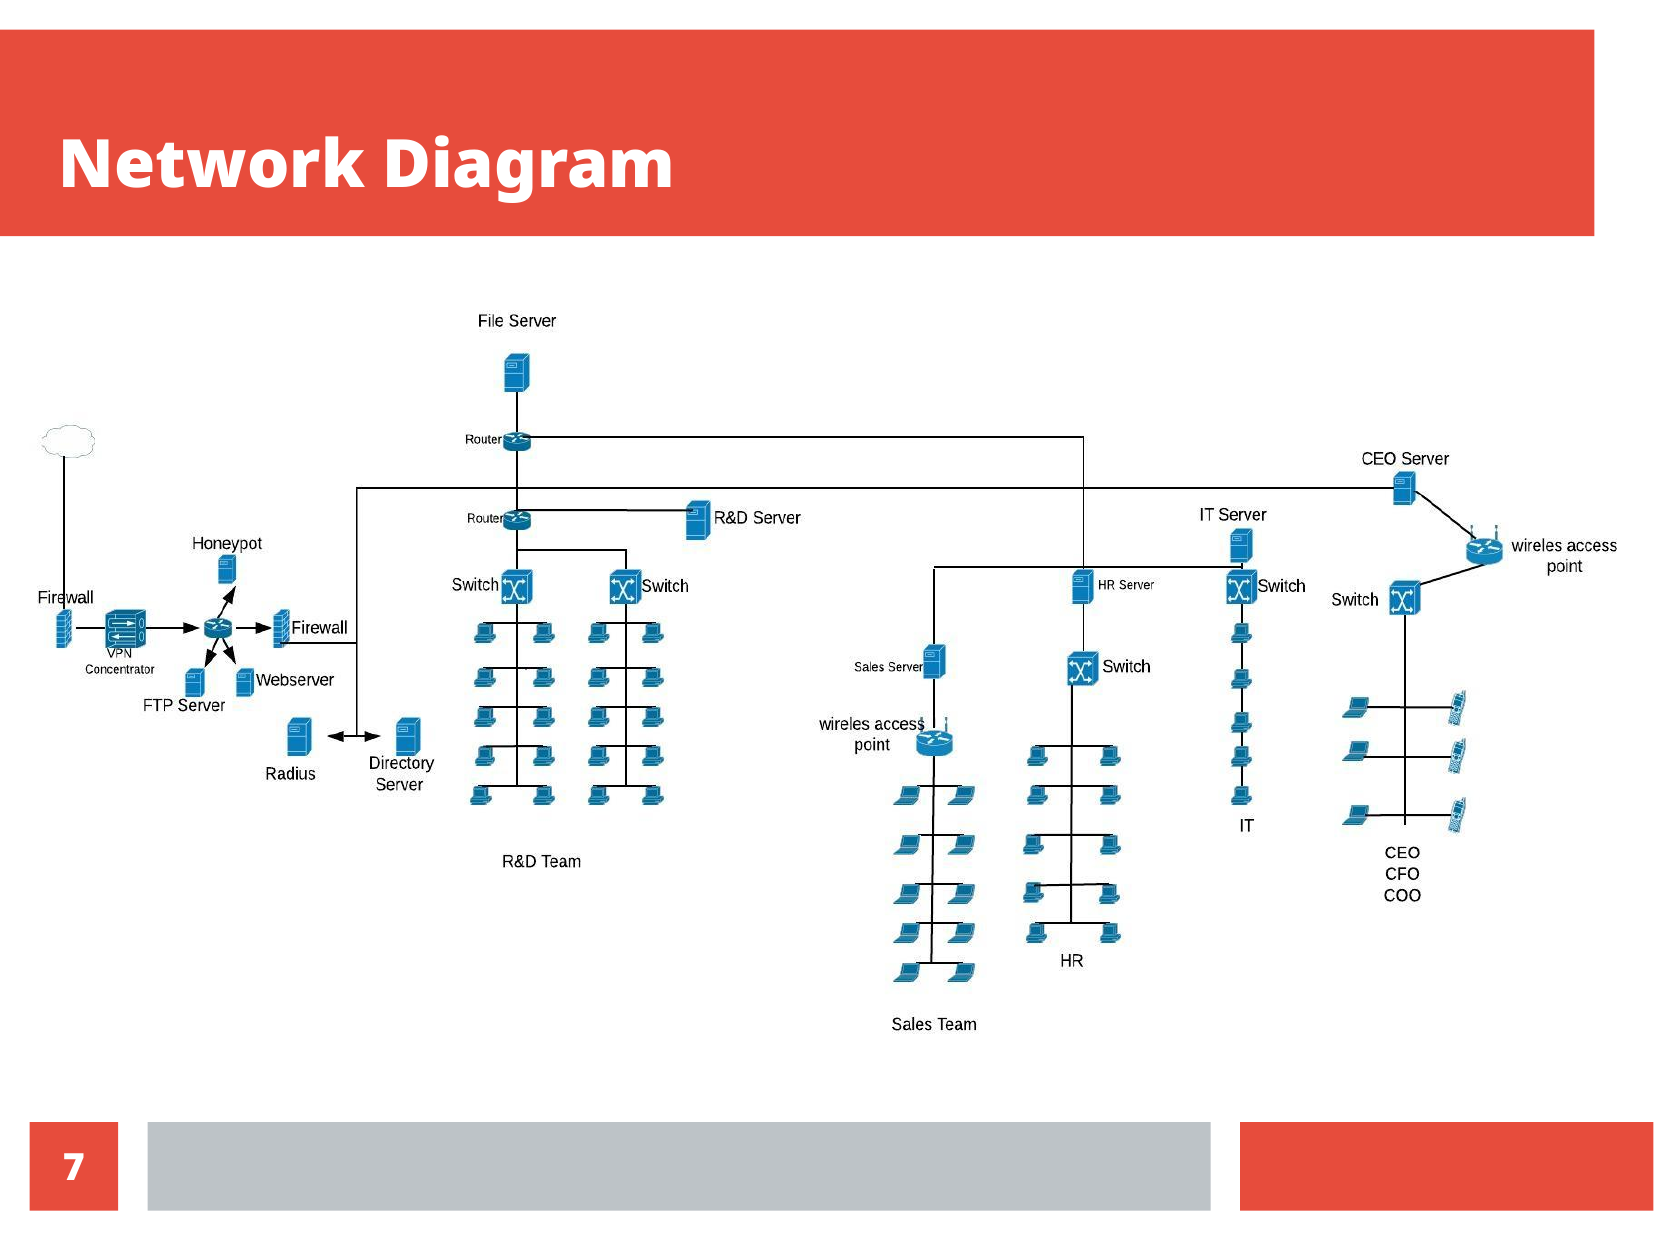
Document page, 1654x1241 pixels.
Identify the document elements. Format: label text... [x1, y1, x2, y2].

title Network Diagram [59, 59, 1595, 207]
picture [0, 254, 1654, 1096]
